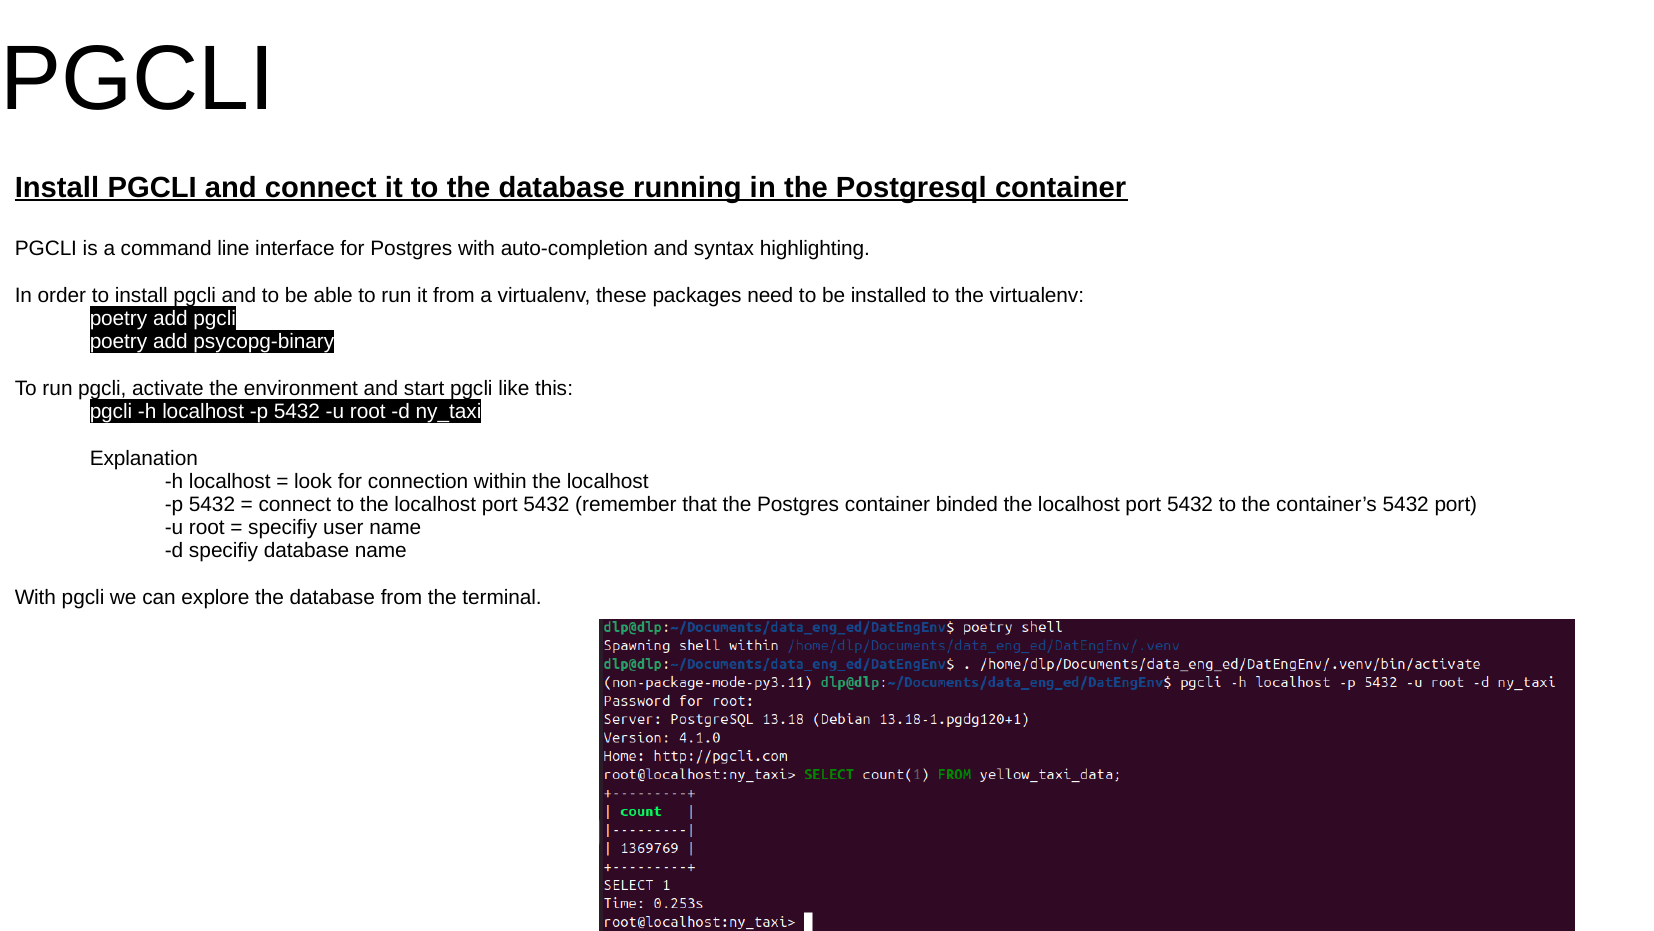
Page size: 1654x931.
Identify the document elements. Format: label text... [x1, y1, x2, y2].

title PGCLI [0, 0, 1651, 163]
text_box Install PGCLI and connect it to the database running in the Postgresql container PGCLI is a command line interface for Postgres with auto-completion and syntax highlighting. In order to install pgcli and to be able to run it from a virtualenv, these packages need to be installed to the virtualenv: poetry add pgcli poetry add psycopg-binary To run pgcli, activate the environment and start pgcli like this: pgcli -h localhost -p 5432 -u root -d ny_taxi Explanation -h localhost = look for connection within the localhost -p 5432 = connect to the localhost port 5432 (remember that the Postgres container binded the localhost port 5432 to the container’s 5432 port) -u root = specifiy user name -d specifiy database name With pgcli we can explore the database from the terminal. [0, 163, 1654, 854]
picture [599, 619, 1575, 931]
